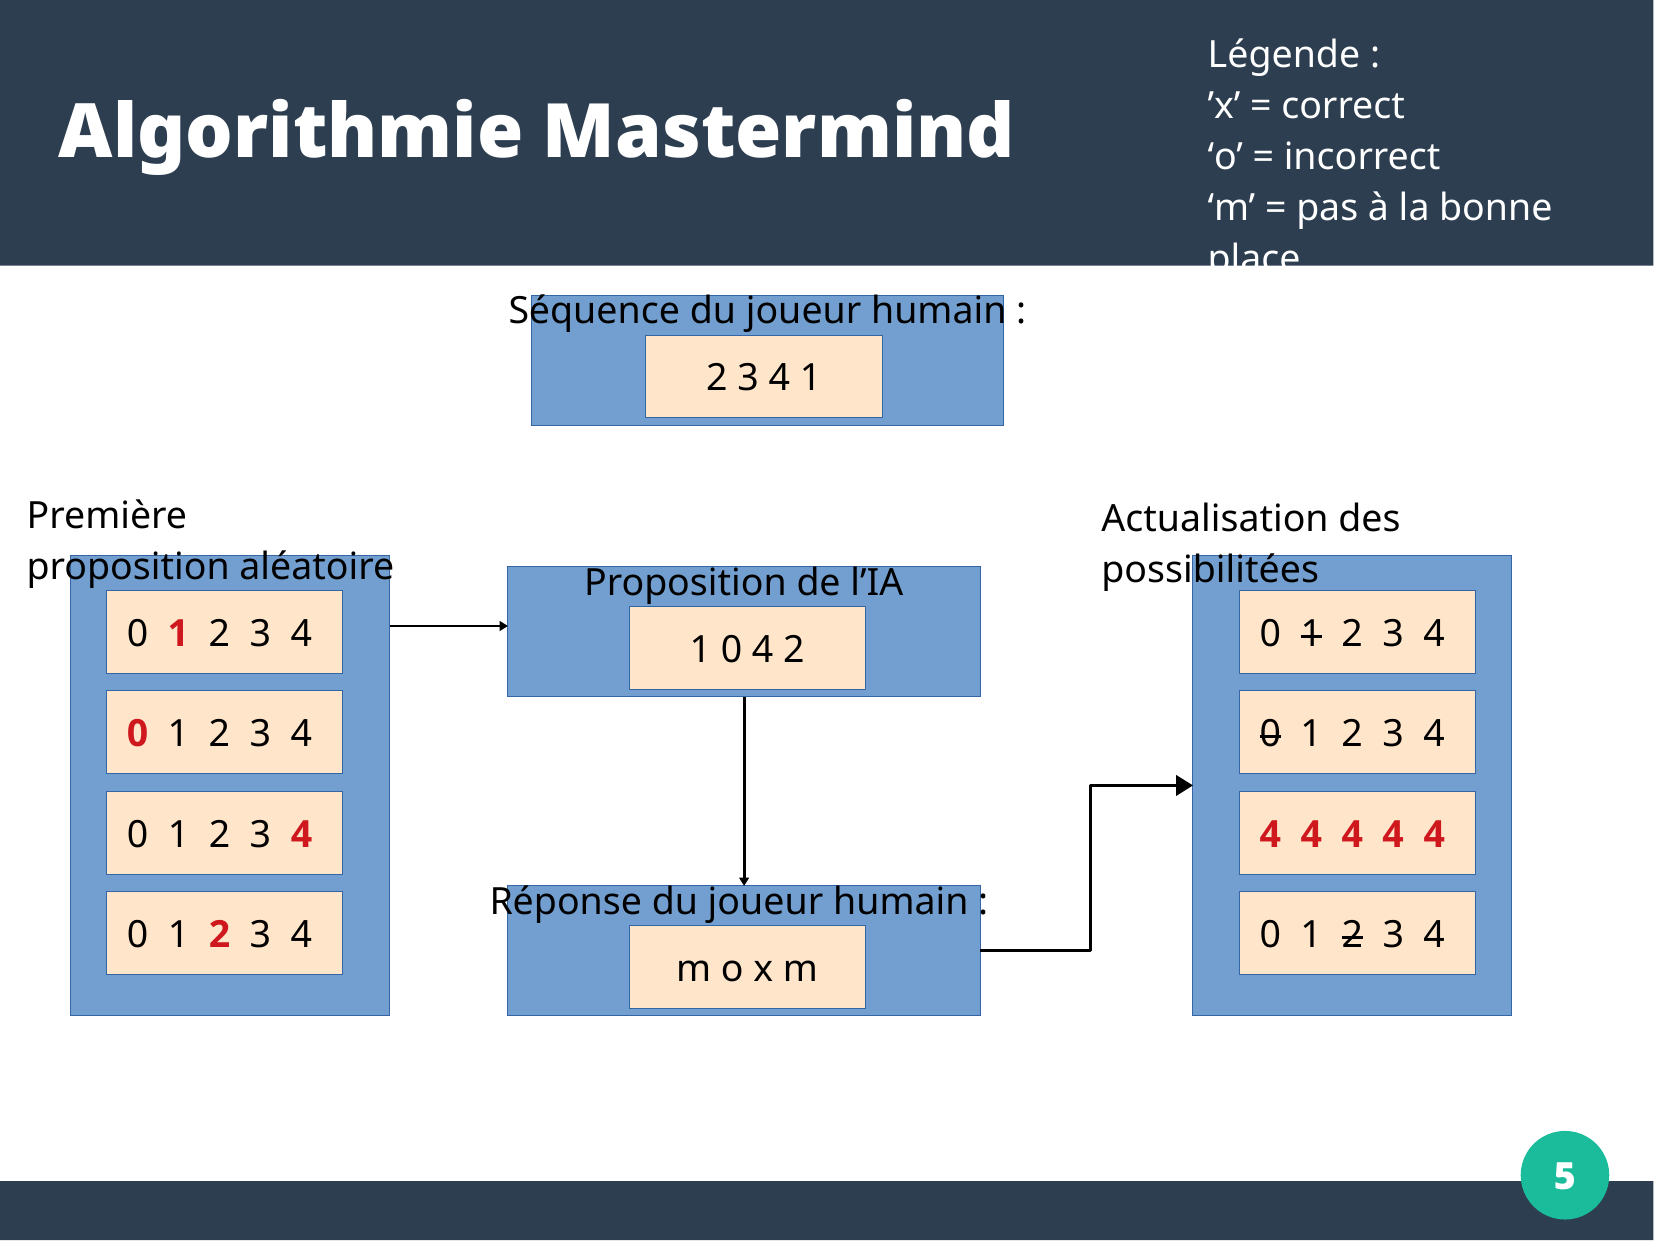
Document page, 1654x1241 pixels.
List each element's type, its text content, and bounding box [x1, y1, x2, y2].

text_box m o x m [629, 925, 866, 1009]
title Algorithmie Mastermind [59, 49, 1192, 207]
text_box [1198, 564, 1210, 580]
text_box 0 1 2 3 4 [1239, 590, 1476, 674]
text_box 1 0 4 2 [629, 606, 866, 690]
text_box Séquence du joueur humain : [531, 295, 1004, 426]
text_box 4 4 4 4 4 [1239, 791, 1476, 875]
text_box 0 1 2 3 4 [106, 590, 343, 674]
text_box Actualisation des possibilitées [1086, 484, 1619, 559]
text_box [1192, 559, 1512, 1016]
text_box Réponse du joueur humain : [507, 885, 981, 1016]
text_box [70, 561, 81, 577]
text_box 2 3 4 1 [645, 335, 883, 418]
text_box Légende : ’x’ = correct ‘o’ = incorrect ‘m’ = pas à la bonne place [1192, 20, 1630, 272]
text_box 0 1 2 3 4 [1239, 690, 1476, 774]
text_box [70, 556, 390, 1016]
text_box 0 1 2 3 4 [106, 690, 343, 774]
text_box 0 1 2 3 4 [106, 891, 343, 975]
text_box Première proposition aléatoire [11, 481, 544, 556]
text_box Proposition de l’IA [507, 566, 981, 697]
text_box [379, 561, 389, 567]
text_box [379, 570, 390, 576]
text_box 0 1 2 3 4 [106, 791, 343, 875]
text_box 0 1 2 3 4 [1239, 891, 1476, 975]
